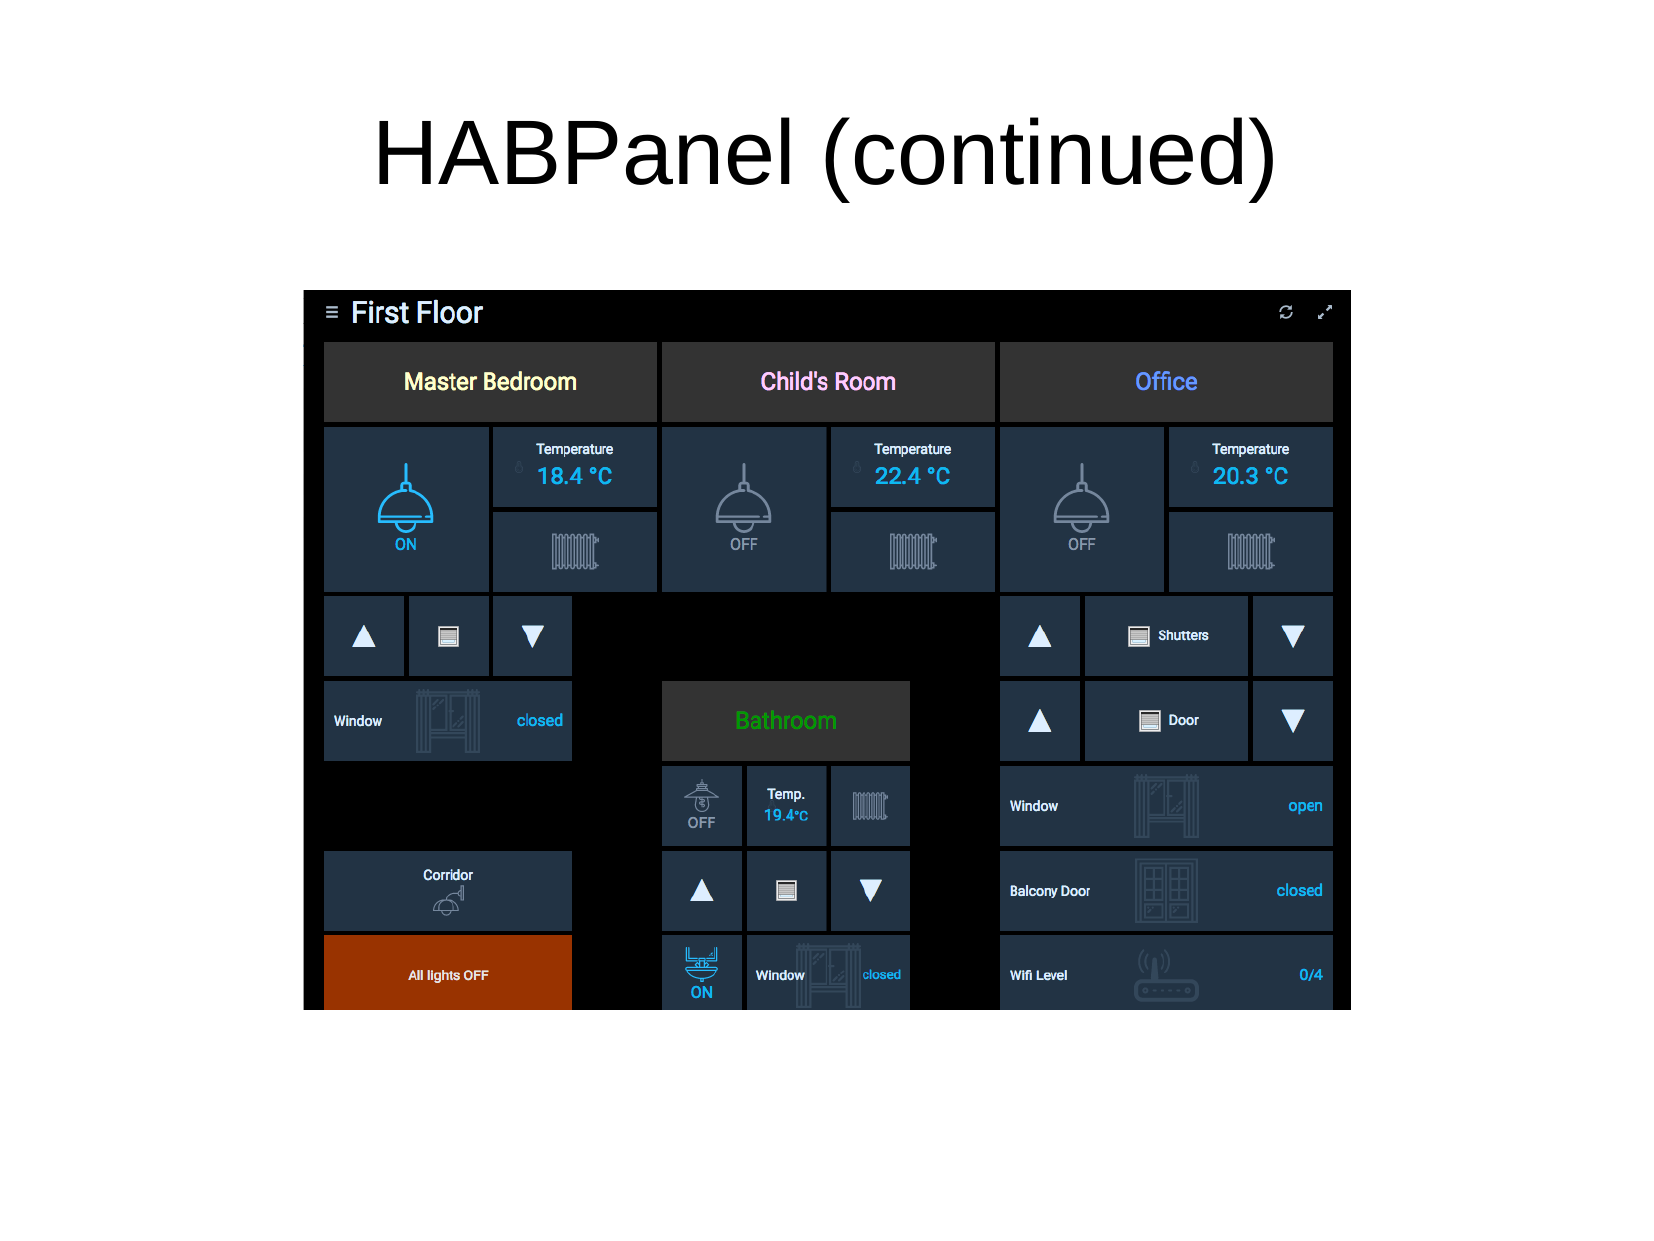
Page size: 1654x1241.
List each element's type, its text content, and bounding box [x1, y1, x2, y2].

title HABPanel (continued) [82, 49, 1571, 257]
picture [303, 290, 1351, 1010]
